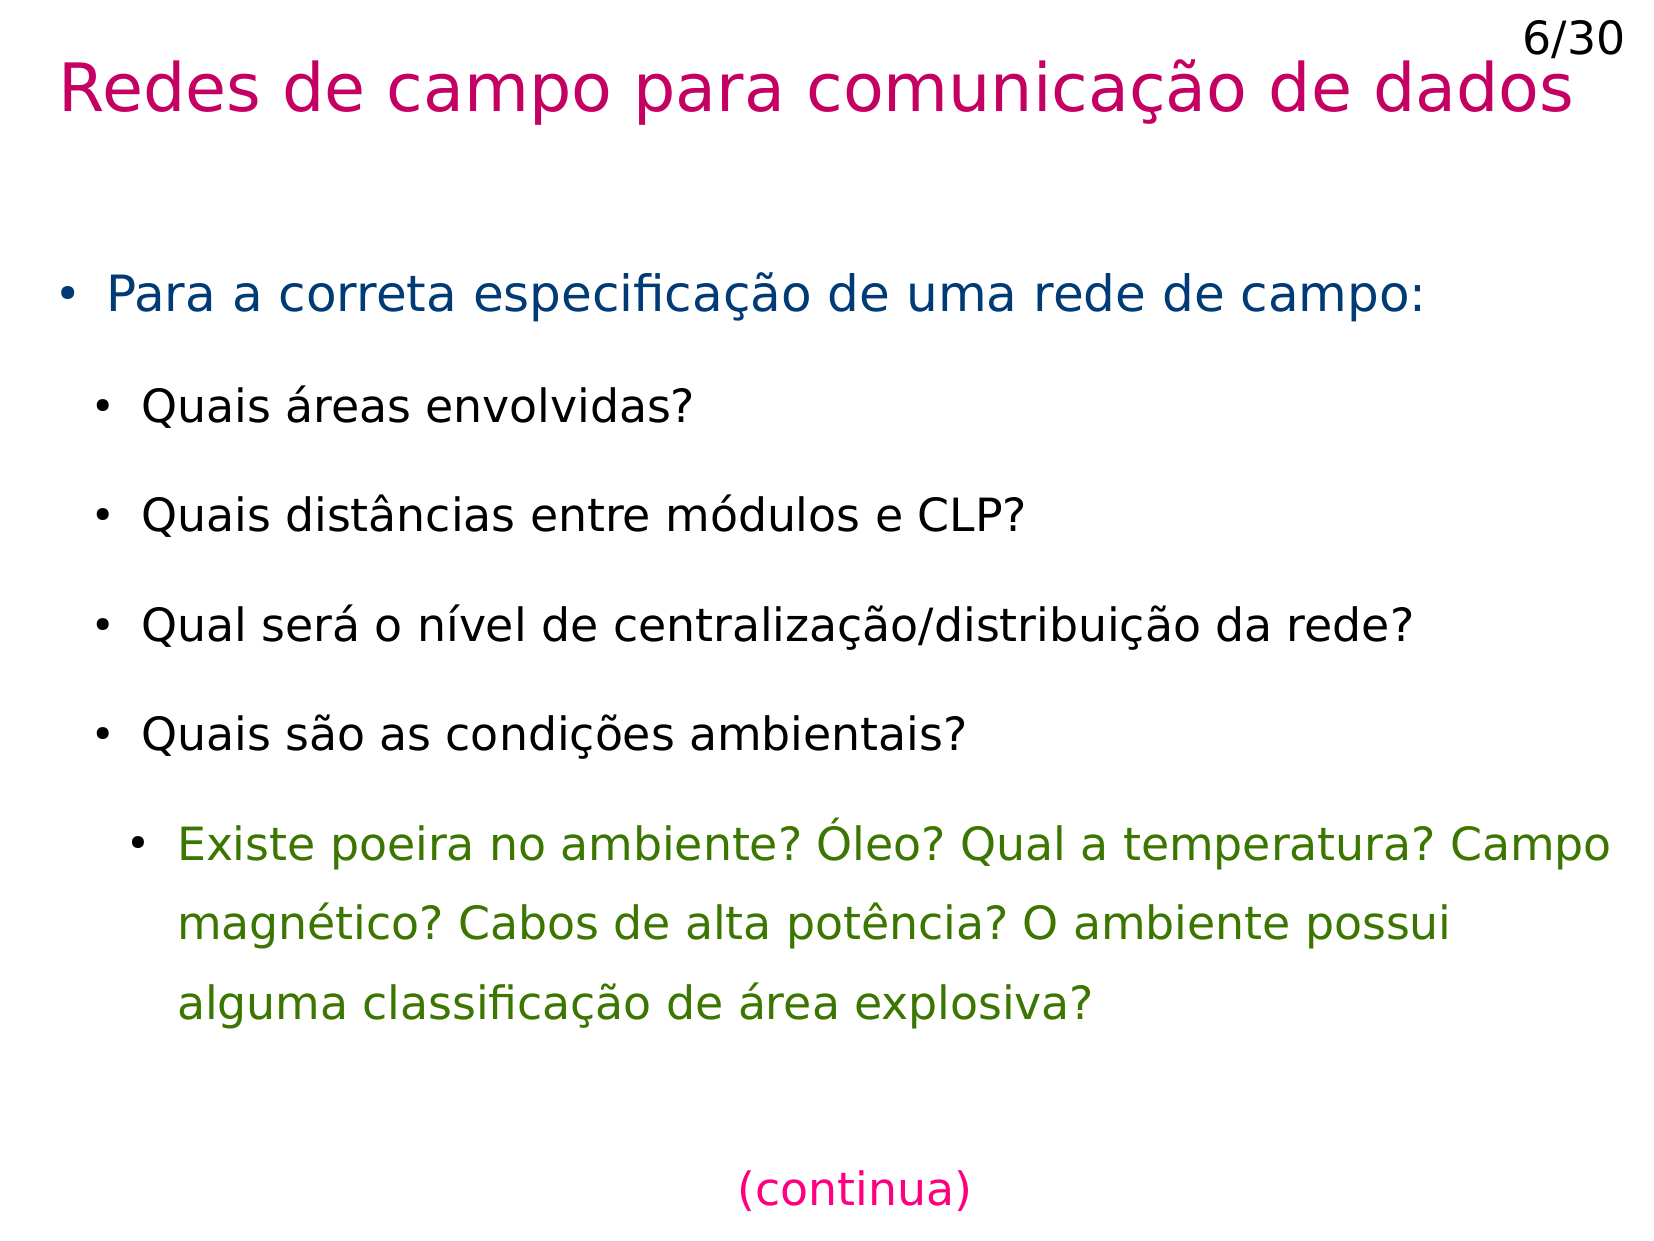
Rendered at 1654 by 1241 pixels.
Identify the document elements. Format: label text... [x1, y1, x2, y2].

text_box (continua) [540, 1155, 1171, 1224]
list Para a correta especificação de uma rede de campo: Quais áreas envolvidas? Quais distâncias entre módulos e CLP? Qual será o nível de centralização/distribuição da rede? Quais são as condições ambientais? Existe poeira no ambiente? Óleo? Qual a temperatura? Campo magnético? Cabos de alta potência? O ambiente possui alguma classificação de área explosiva? [59, 236, 1625, 1211]
title Redes de campo para comunicação de dados [59, 29, 1625, 148]
